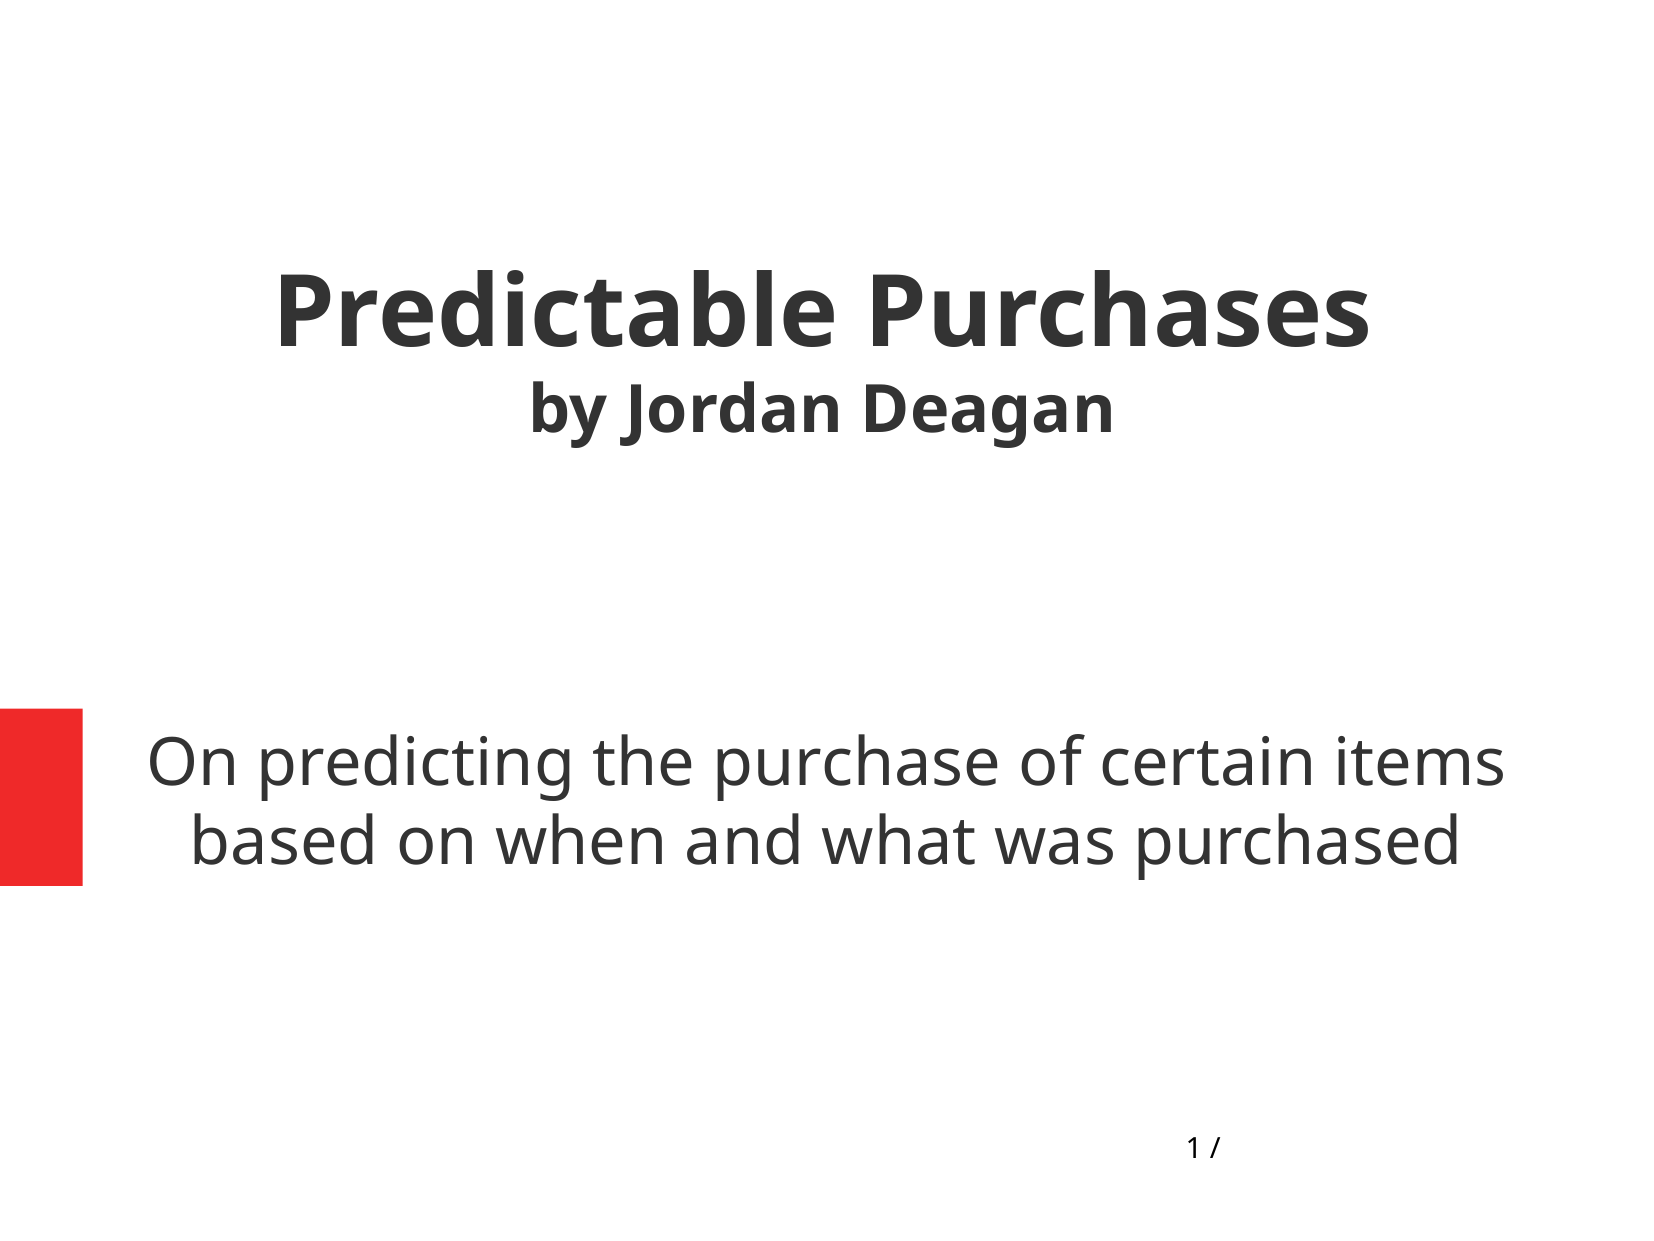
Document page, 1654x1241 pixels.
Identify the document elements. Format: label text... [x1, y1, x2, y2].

title Predictable Purchases by Jordan Deagan [120, 210, 1526, 483]
text_box / [1185, 1129, 1571, 1216]
subtitle On predicting the purchase of certain items based on when and what was purchased [124, 681, 1531, 916]
